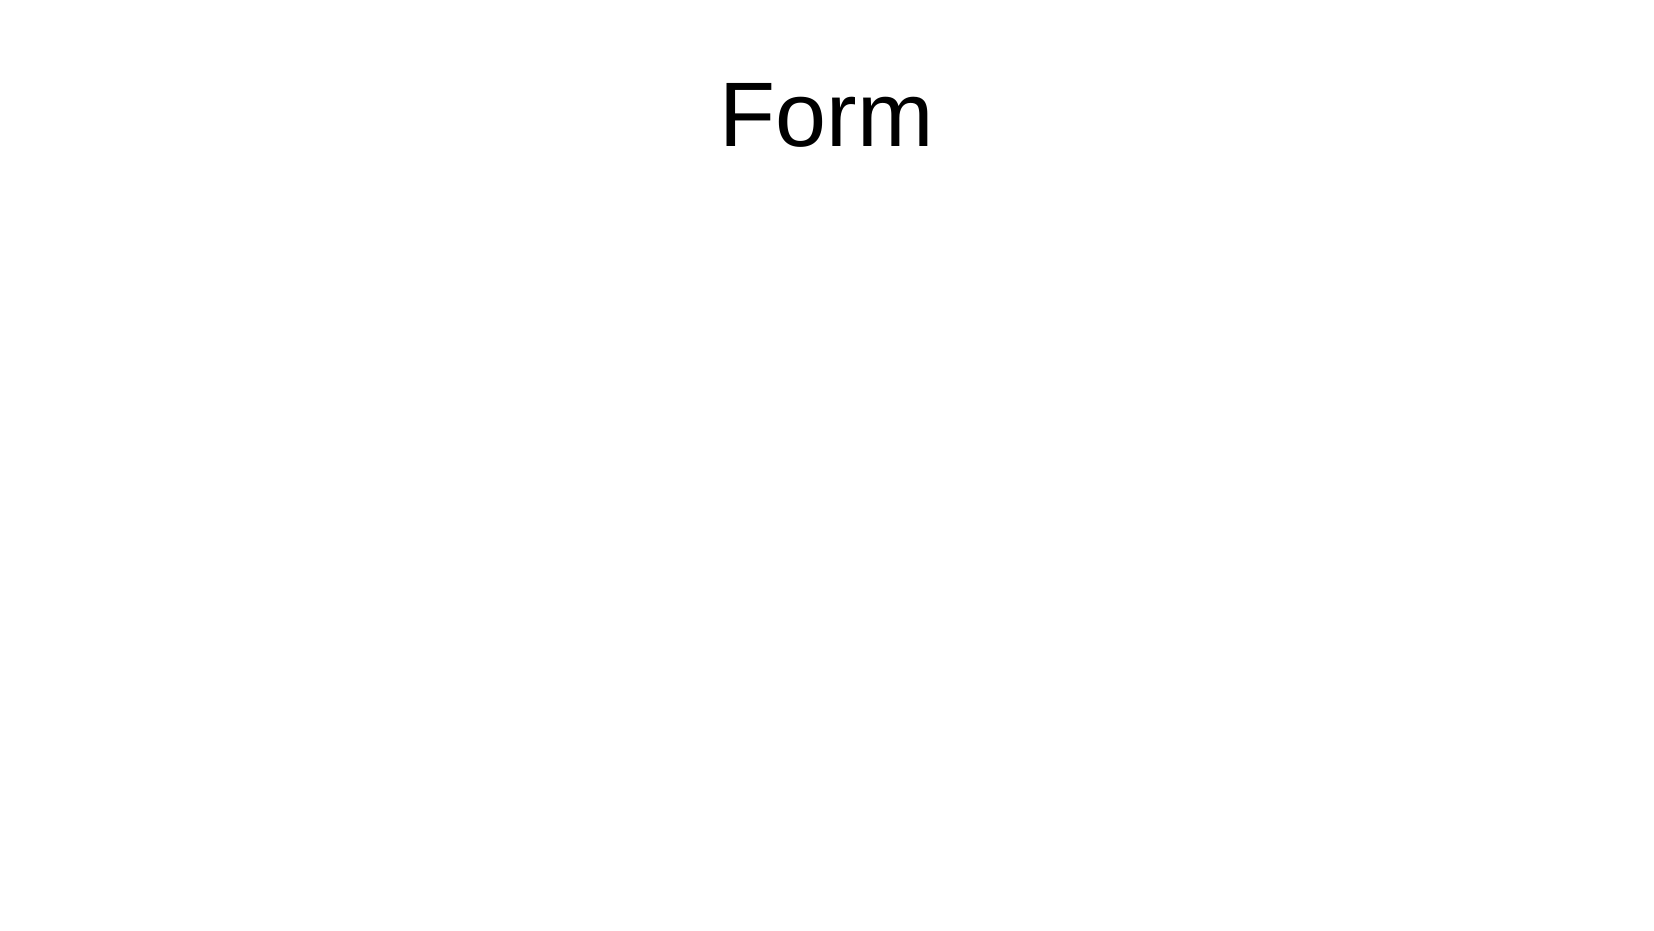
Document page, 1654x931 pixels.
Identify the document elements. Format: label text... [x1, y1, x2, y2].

title Form [82, 37, 1571, 193]
